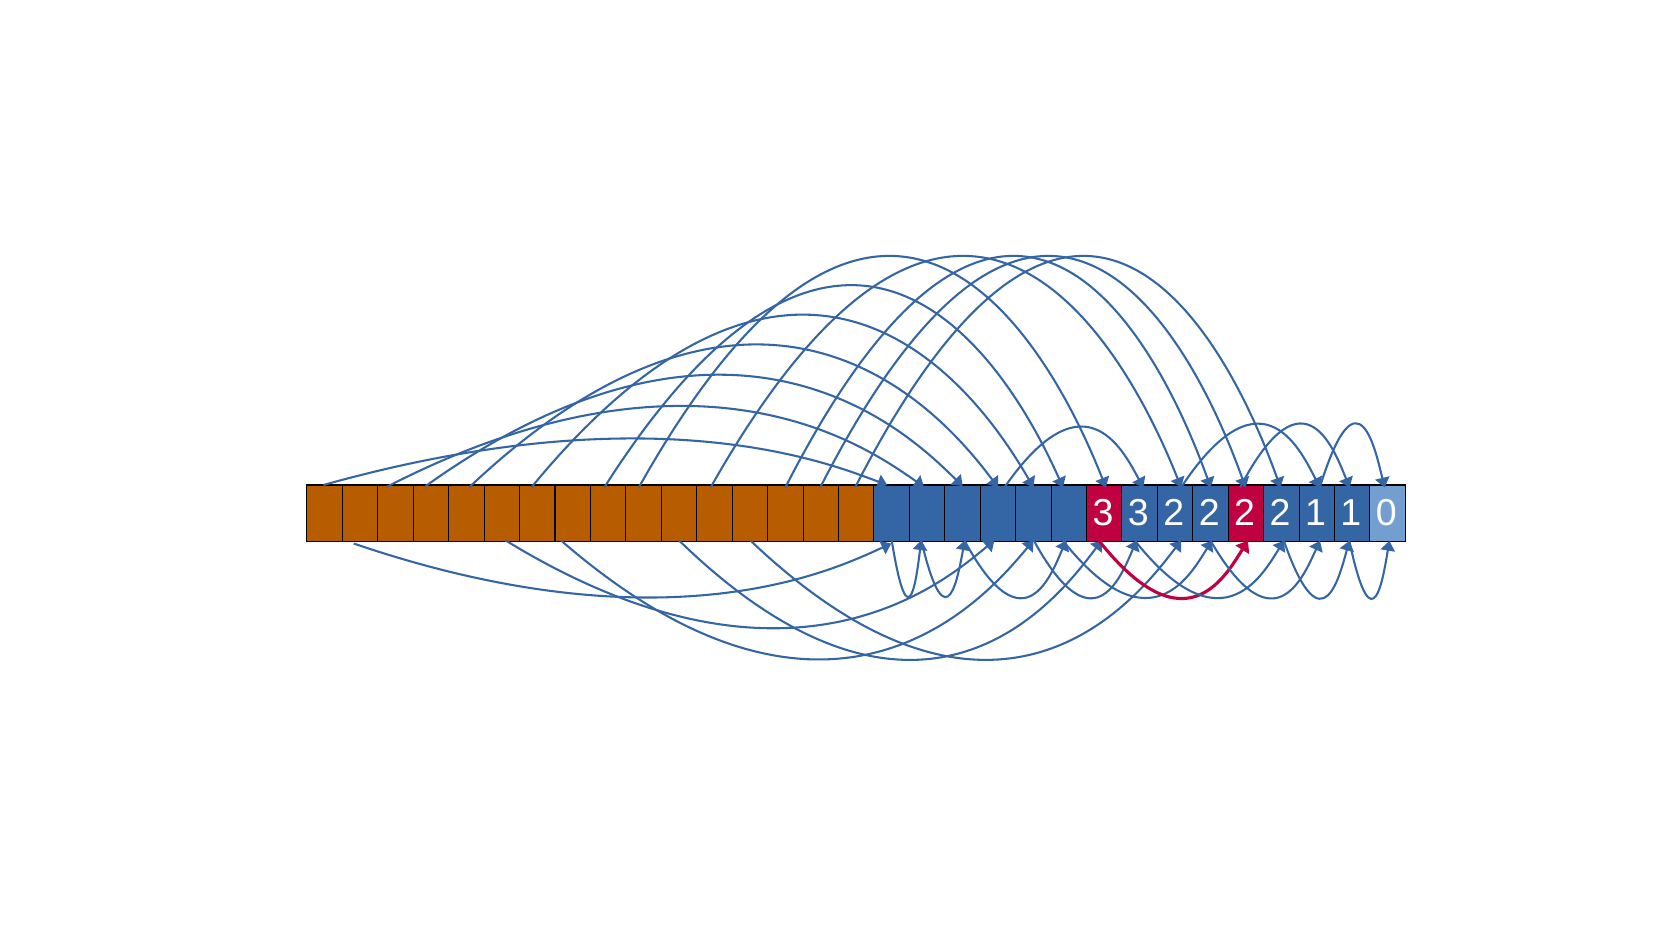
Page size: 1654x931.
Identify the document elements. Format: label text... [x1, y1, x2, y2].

table_header [556, 486, 590, 541]
table_header [874, 486, 909, 541]
table_header [378, 486, 413, 541]
table_header [414, 486, 448, 541]
table_header 2 [1229, 486, 1263, 541]
table_header [626, 486, 661, 541]
table_header [697, 486, 732, 541]
table_header 3 [1122, 486, 1157, 541]
table_header [1016, 486, 1051, 541]
table_header [981, 486, 1015, 541]
table_header [733, 486, 767, 541]
table_header 1 [1335, 486, 1369, 541]
table_header 1 [1300, 486, 1334, 541]
table_header 2 [1264, 486, 1299, 541]
table_header [945, 486, 980, 541]
table_header [910, 486, 944, 541]
table_header [1052, 486, 1086, 541]
table_header [307, 486, 342, 541]
table_header [804, 486, 838, 541]
table_header [485, 486, 519, 541]
table_header [839, 486, 873, 541]
table_header [591, 486, 625, 541]
table_header [520, 486, 554, 541]
table_header [343, 486, 377, 541]
table_header [662, 486, 696, 541]
table_header [449, 486, 484, 541]
table_header 2 [1158, 486, 1192, 541]
table_header 3 [1087, 486, 1121, 541]
table_header 2 [1193, 486, 1228, 541]
table_header 0 [1370, 486, 1405, 541]
table_header [768, 486, 803, 541]
